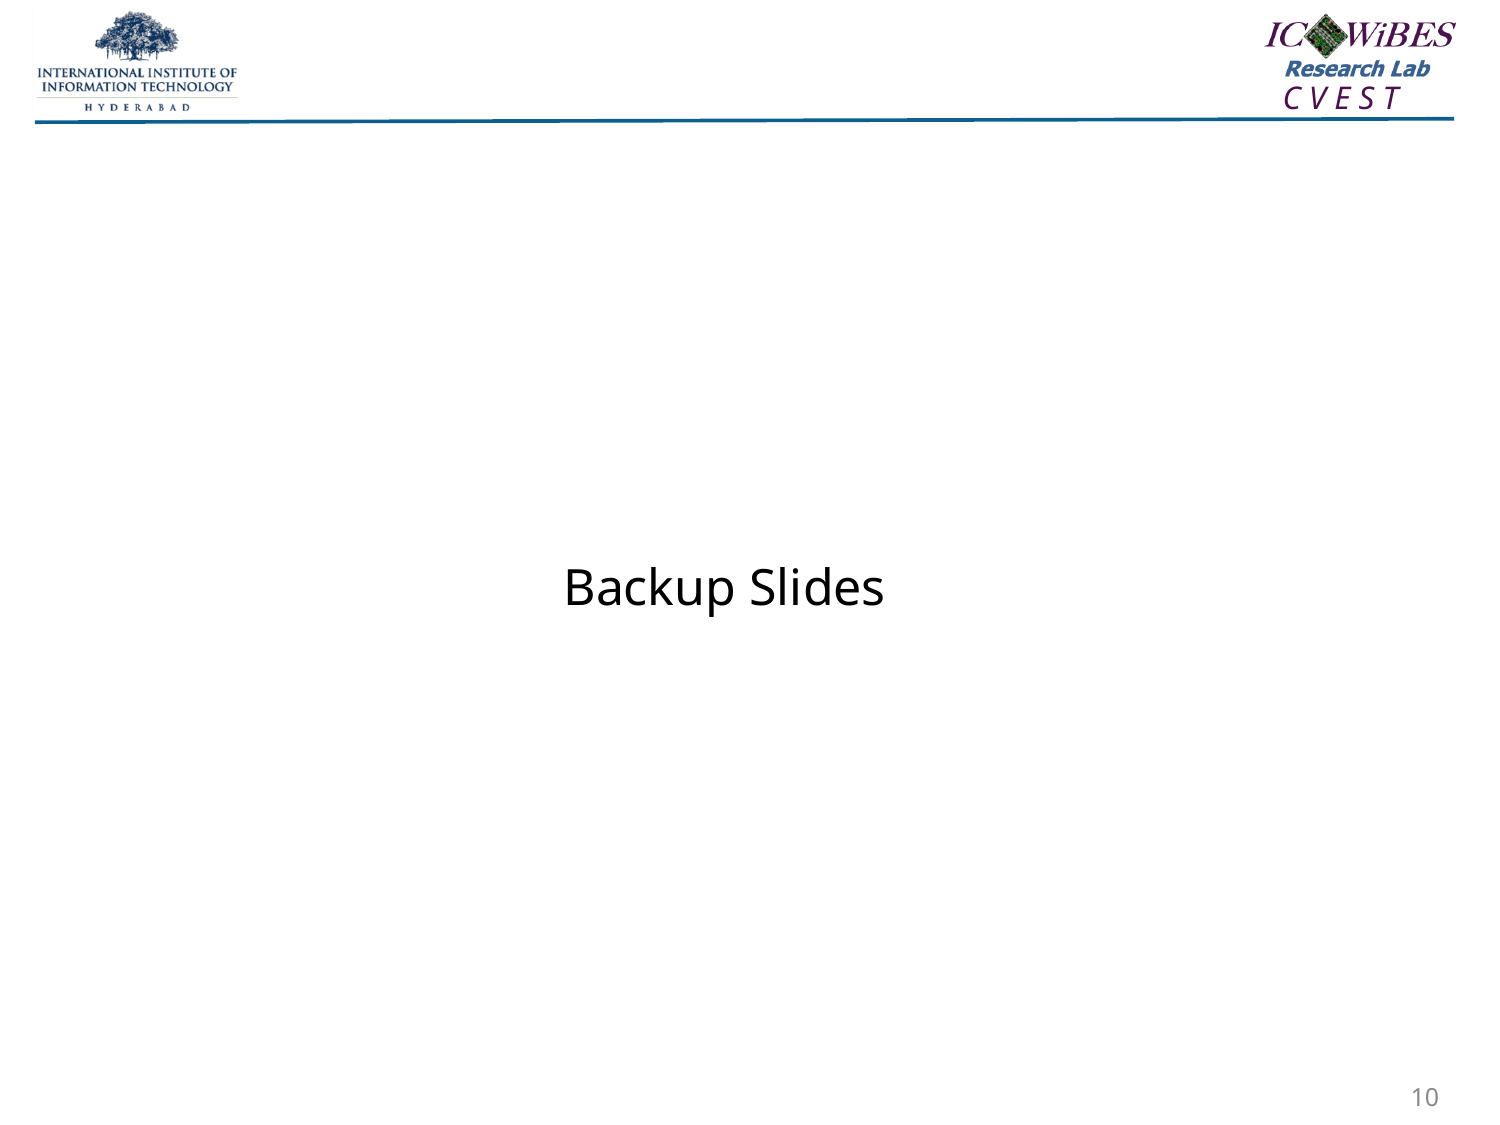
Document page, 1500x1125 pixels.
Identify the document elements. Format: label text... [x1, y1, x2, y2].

picture [31, 4, 247, 117]
slide_number <number> [1329, 1074, 1455, 1123]
picture [1261, 12, 1458, 82]
text_box Backup Slides [531, 534, 919, 636]
